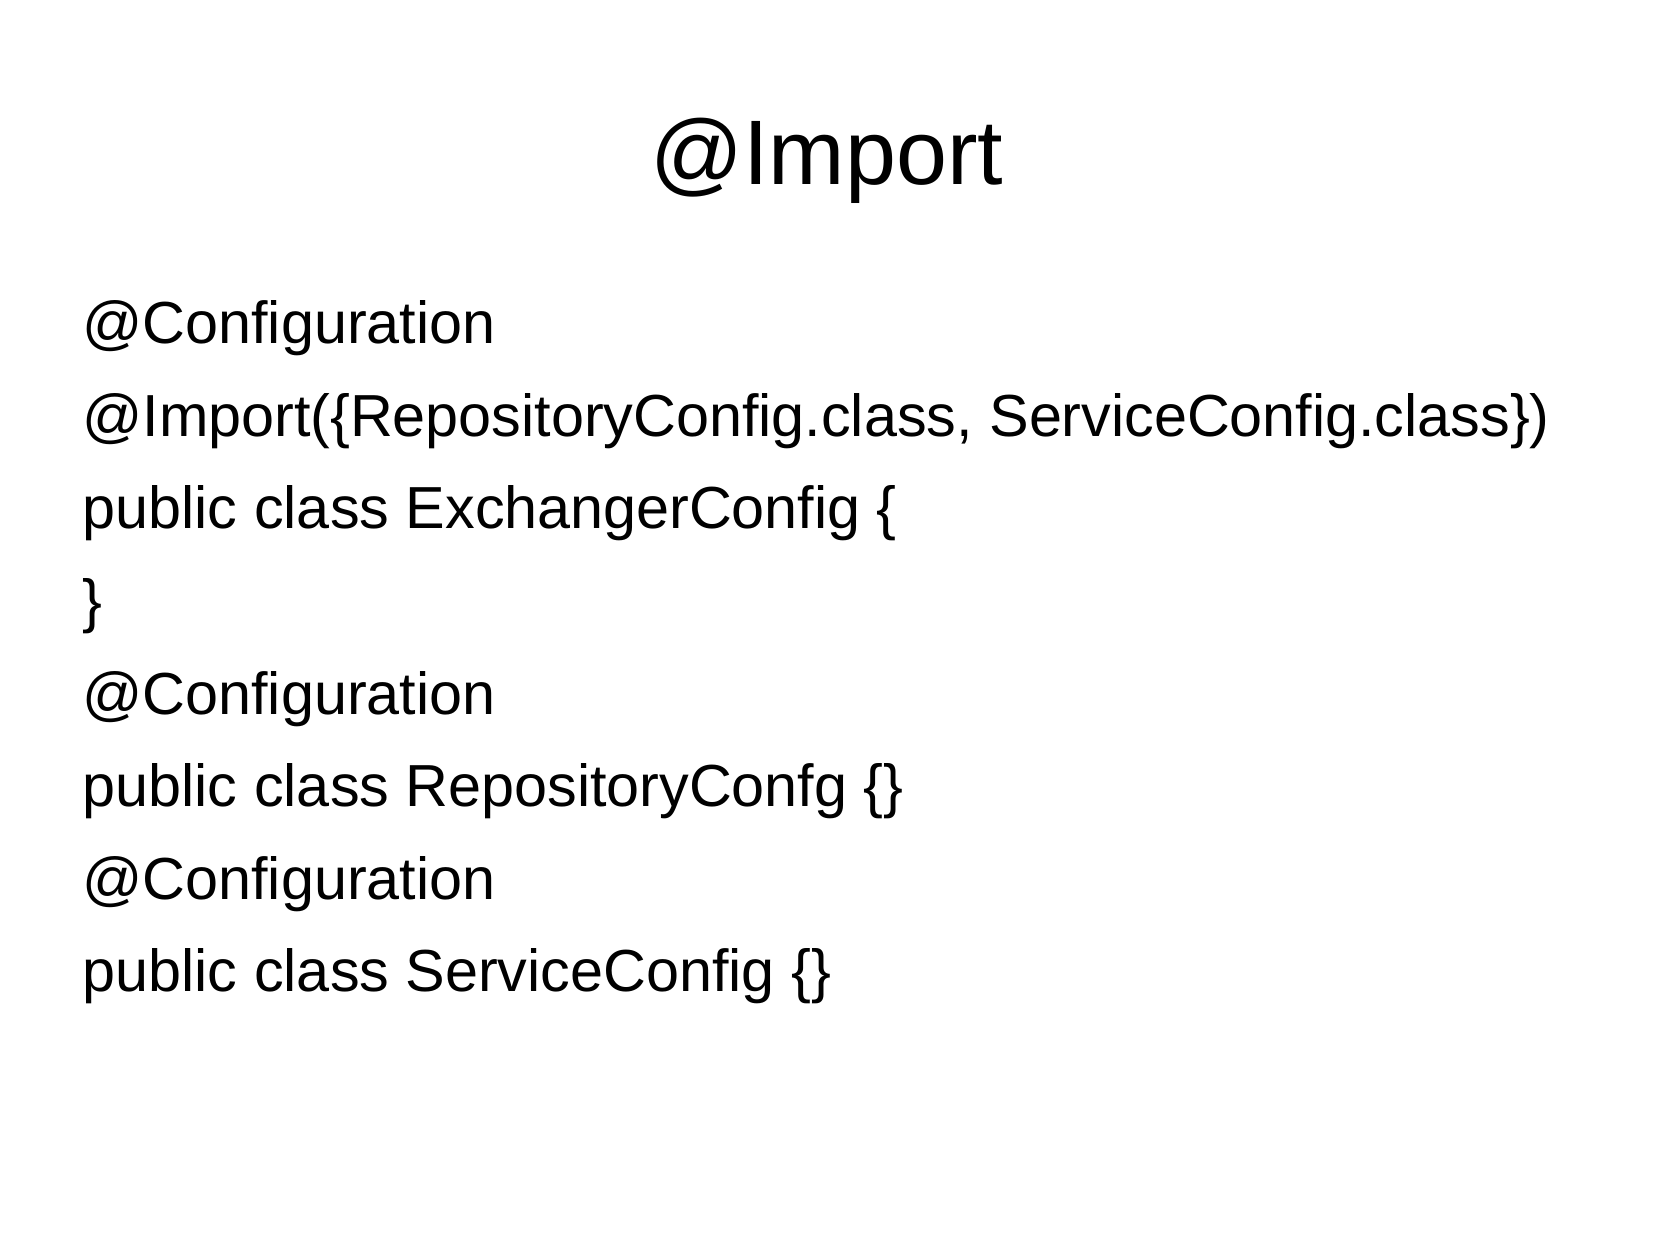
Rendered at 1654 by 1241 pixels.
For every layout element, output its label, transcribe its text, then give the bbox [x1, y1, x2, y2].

list @Configuration @Import({RepositoryConfig.class, ServiceConfig.class}) public class ExchangerConfig { } @Configuration public class RepositoryConfg {} @Configuration public class ServiceConfig {} [82, 290, 1571, 1010]
title @Import [82, 49, 1571, 257]
